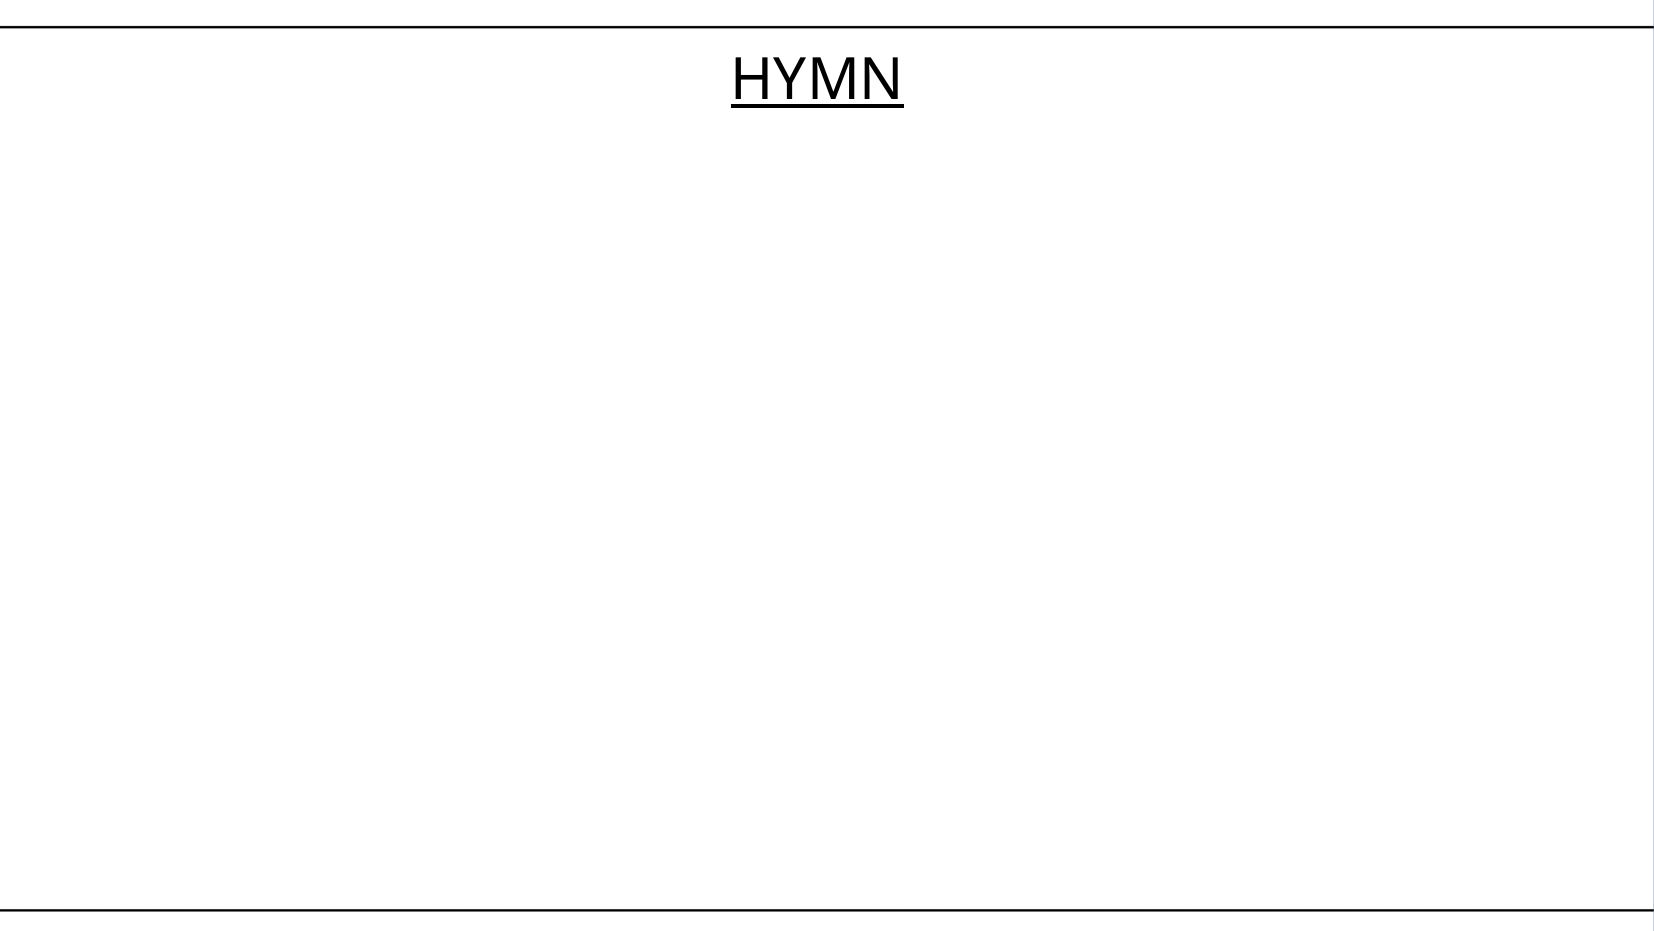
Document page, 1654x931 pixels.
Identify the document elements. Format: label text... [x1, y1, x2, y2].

text_box HYMN [90, 30, 1546, 211]
picture [0, 0, 1654, 931]
